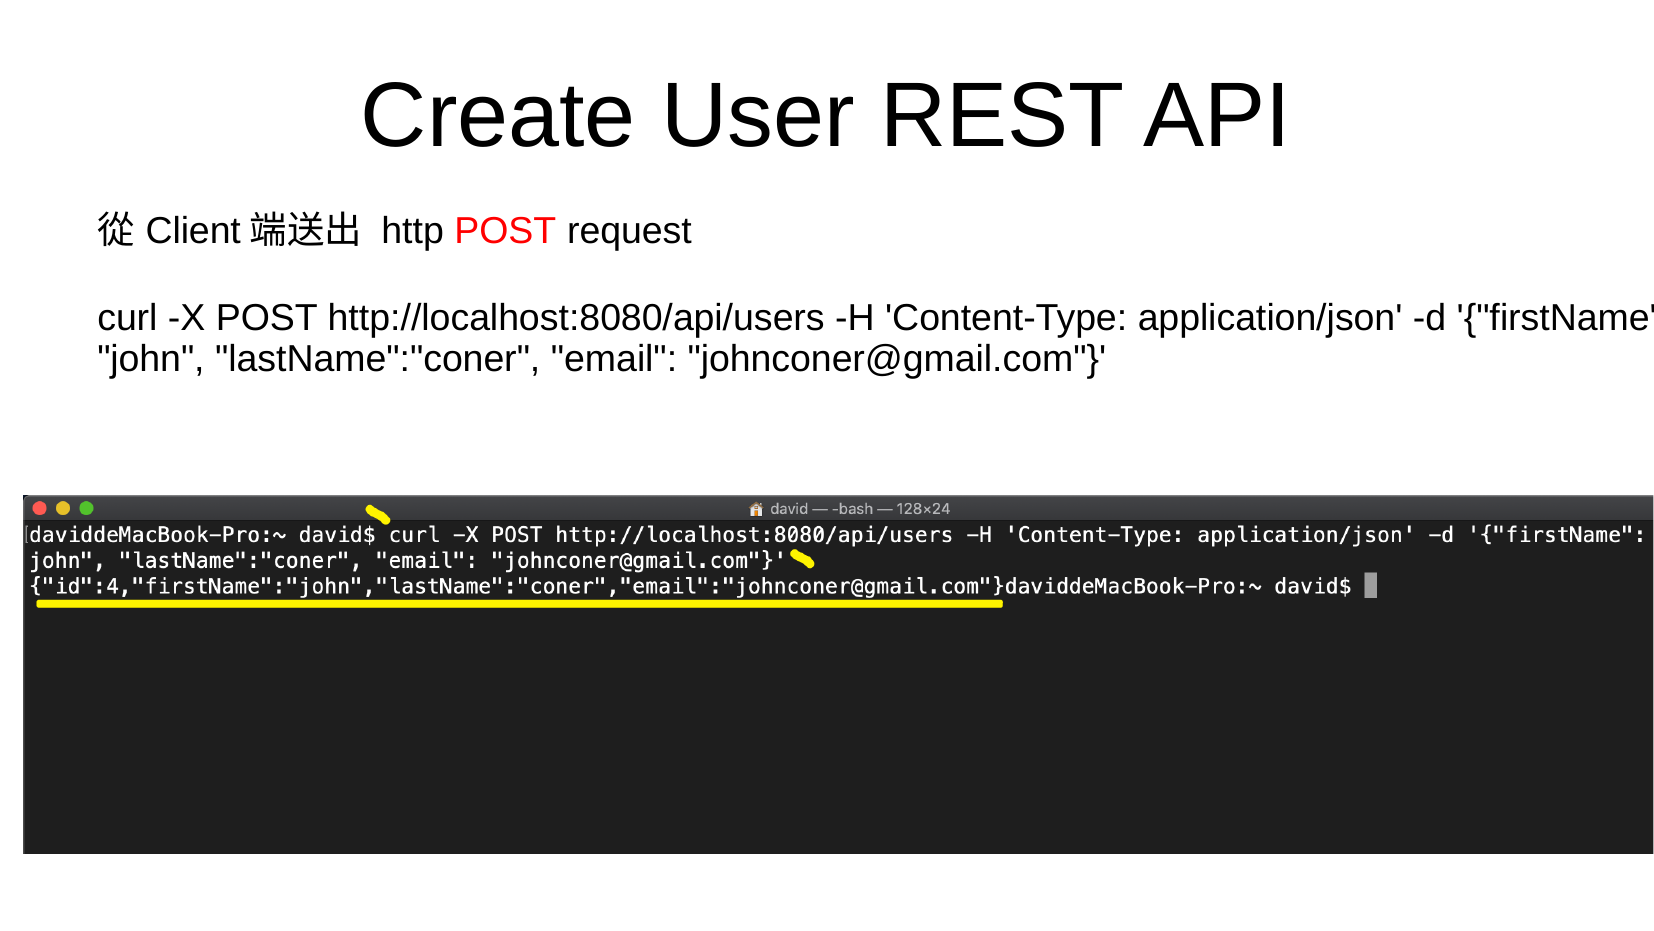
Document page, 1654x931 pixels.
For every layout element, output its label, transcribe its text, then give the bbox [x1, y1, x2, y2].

title Create User REST API [82, 23, 1571, 192]
picture [23, 495, 1654, 854]
text_box 從Client端送出 http POST request curl -X POST http://localhost:8080/api/users -H 'Content-Type: application/json' -d '{"firstName": "john", "lastName":"coner", "email": "johnconer@gmail.com"}' [82, 192, 1654, 495]
